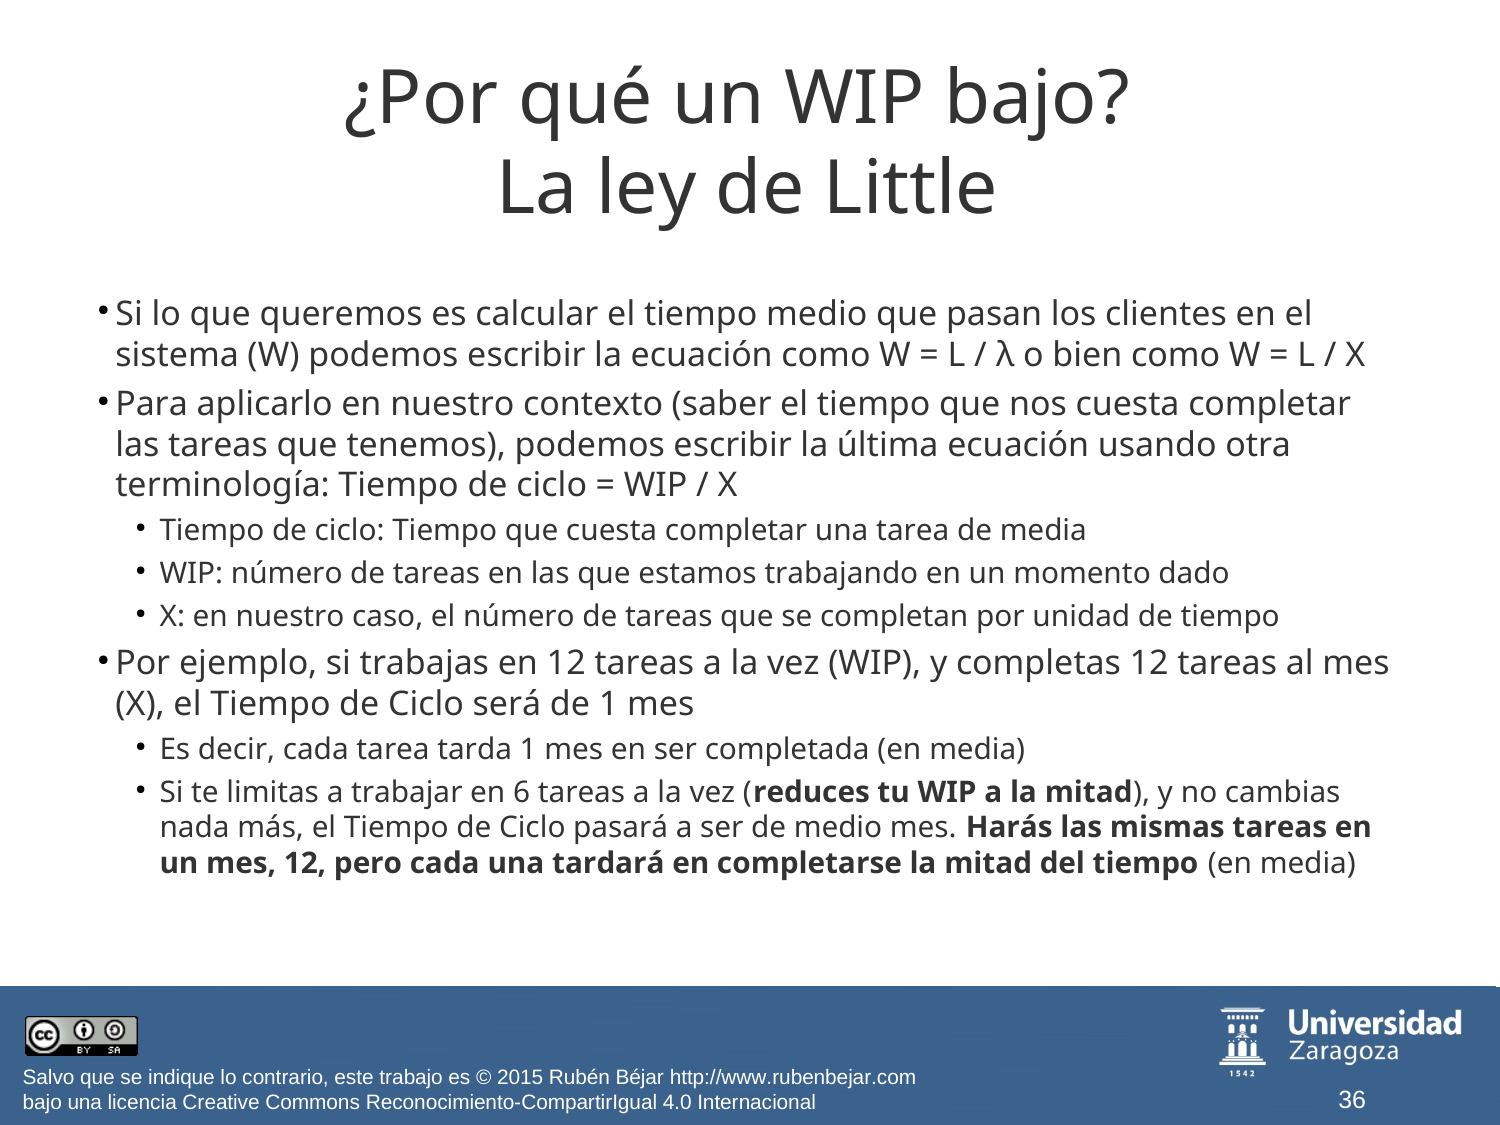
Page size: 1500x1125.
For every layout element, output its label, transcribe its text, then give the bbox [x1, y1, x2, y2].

picture [0, 986, 1500, 1125]
title ¿Por qué un WIP bajo? La ley de Little [74, 20, 1420, 257]
list Si lo que queremos es calcular el tiempo medio que pasan los clientes en el sistema (W) podemos escribir la ecuación como W = L / λ o bien como W = L / X Para aplicarlo en nuestro contexto (saber el tiempo que nos cuesta completar las tareas que tenemos), podemos escribir la última ecuación usando otra terminología: Tiempo de ciclo = WIP / X Tiempo de ciclo: Tiempo que cuesta completar una tarea de media WIP: número de tareas en las que estamos trabajando en un momento dado X: en nuestro caso, el número de tareas que se completan por unidad de tiempo Por ejemplo, si trabajas en 12 tareas a la vez (WIP), y completas 12 tareas al mes (X), el Tiempo de Ciclo será de 1 mes Es decir, cada tarea tarda 1 mes en ser completada (en media) Si te limitas a trabajar en 6 tareas a la vez (reduces tu WIP a la mitad), y no cambias nada más, el Tiempo de Ciclo pasará a ser de medio mes. Harás las mismas tareas en un mes, 12, pero cada una tardará en completarse la mitad del tiempo (en media) [82, 283, 1418, 957]
